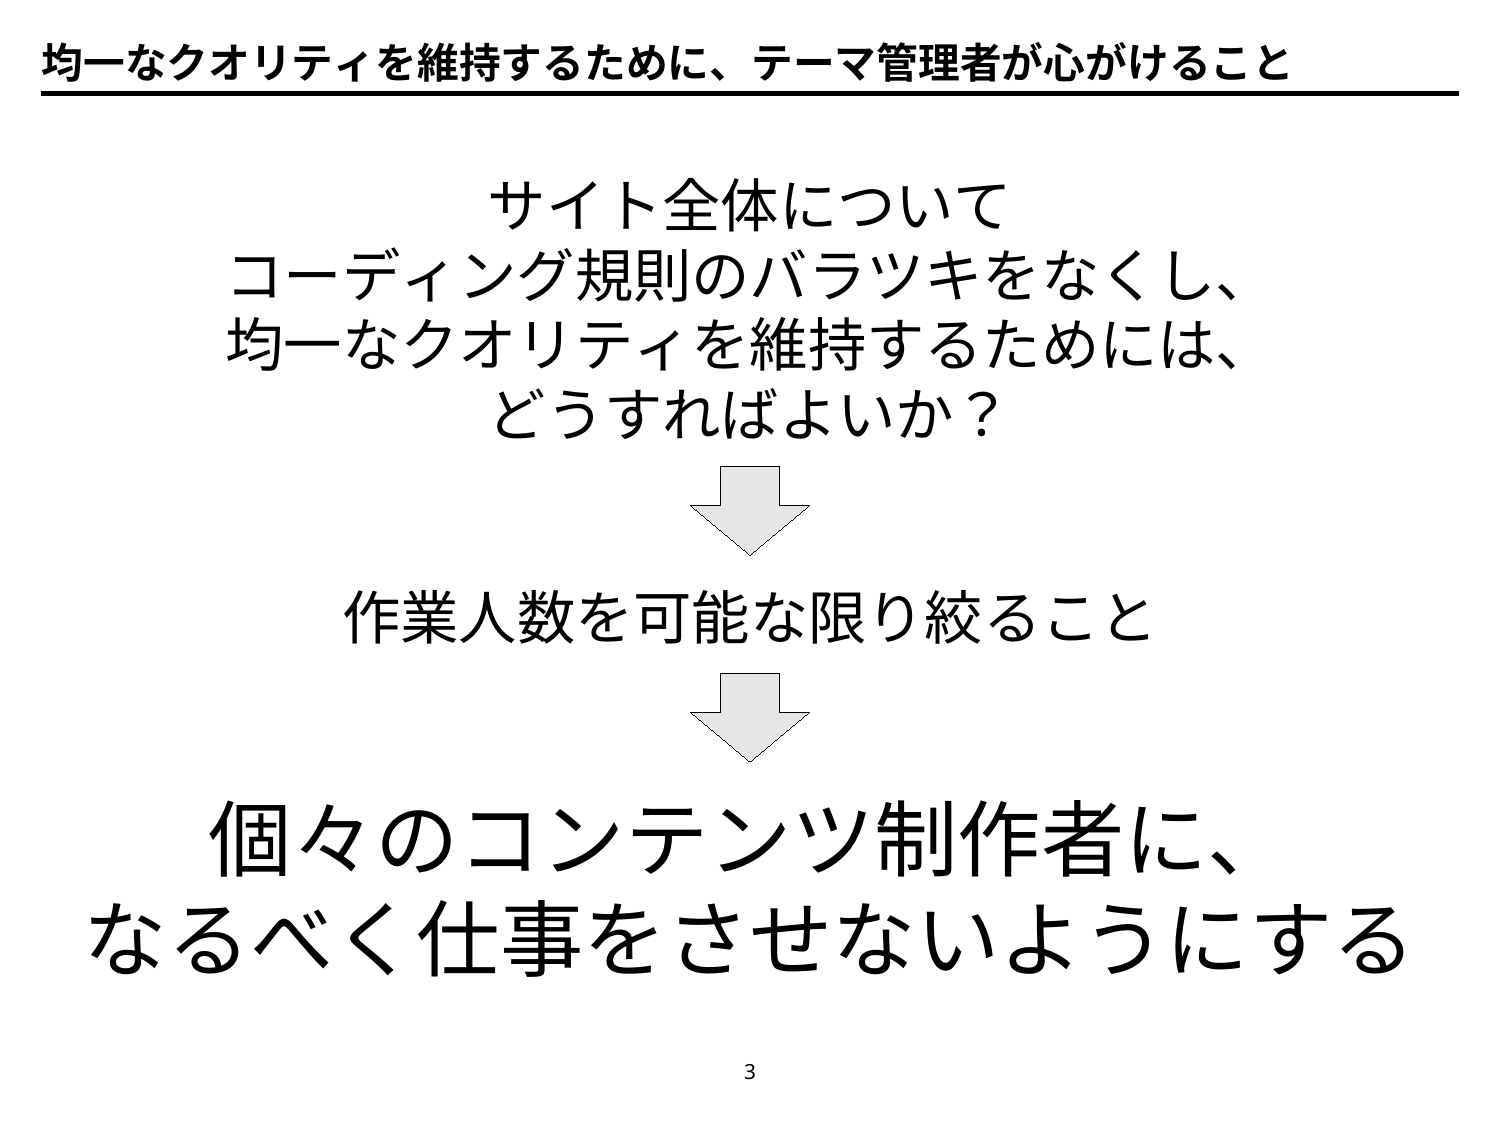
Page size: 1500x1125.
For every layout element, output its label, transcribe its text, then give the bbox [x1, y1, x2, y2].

text_box 個々のコンテンツ制作者に、 なるべく仕事をさせないようにする [69, 780, 1431, 995]
text_box サイト全体について コーディング規則のバラツキをなくし、 均一なクオリティを維持するためには、 どうすればよいか？ [210, 161, 1290, 456]
text_box [690, 673, 810, 762]
title 均一なクオリティを維持するために、テーマ管理者が心がけること [41, 27, 1459, 94]
text_box [690, 466, 810, 556]
text_box 作業人数を可能な限り絞ること [327, 573, 1173, 659]
